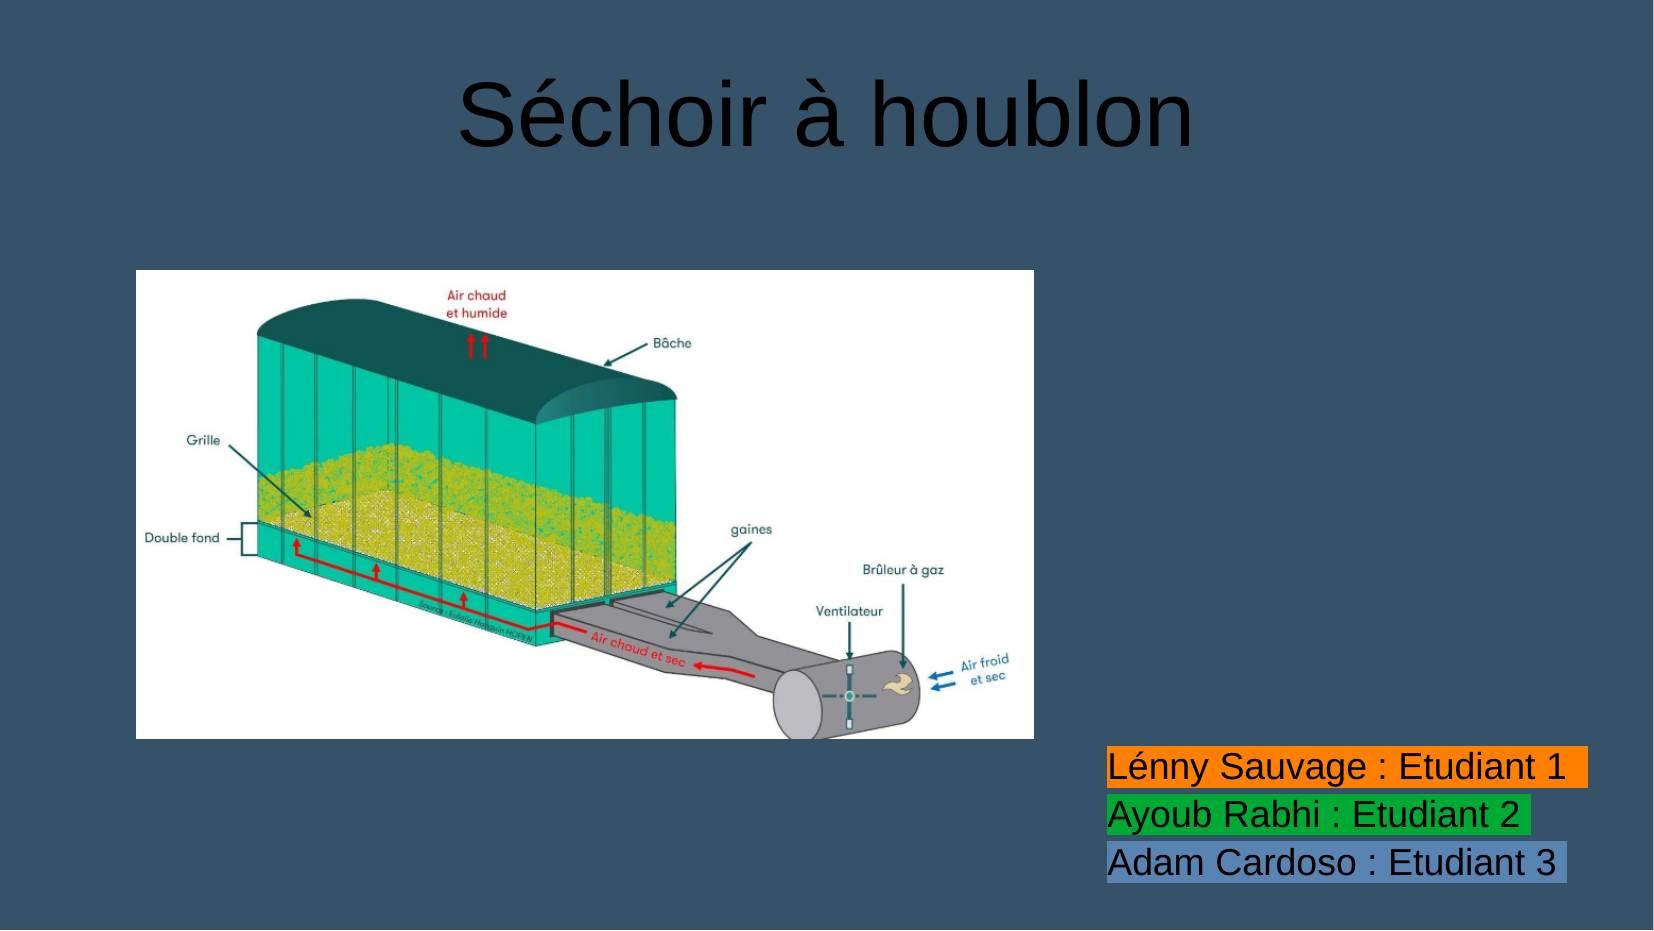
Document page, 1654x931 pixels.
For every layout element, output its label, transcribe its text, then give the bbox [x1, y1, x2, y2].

picture [136, 270, 1034, 739]
text_box Lénny Sauvage : Etudiant 1 Ayoub Rabhi : Etudiant 2 Adam Cardoso : Etudiant 3 [1092, 738, 1625, 891]
title Séchoir à houblon [82, 37, 1571, 193]
